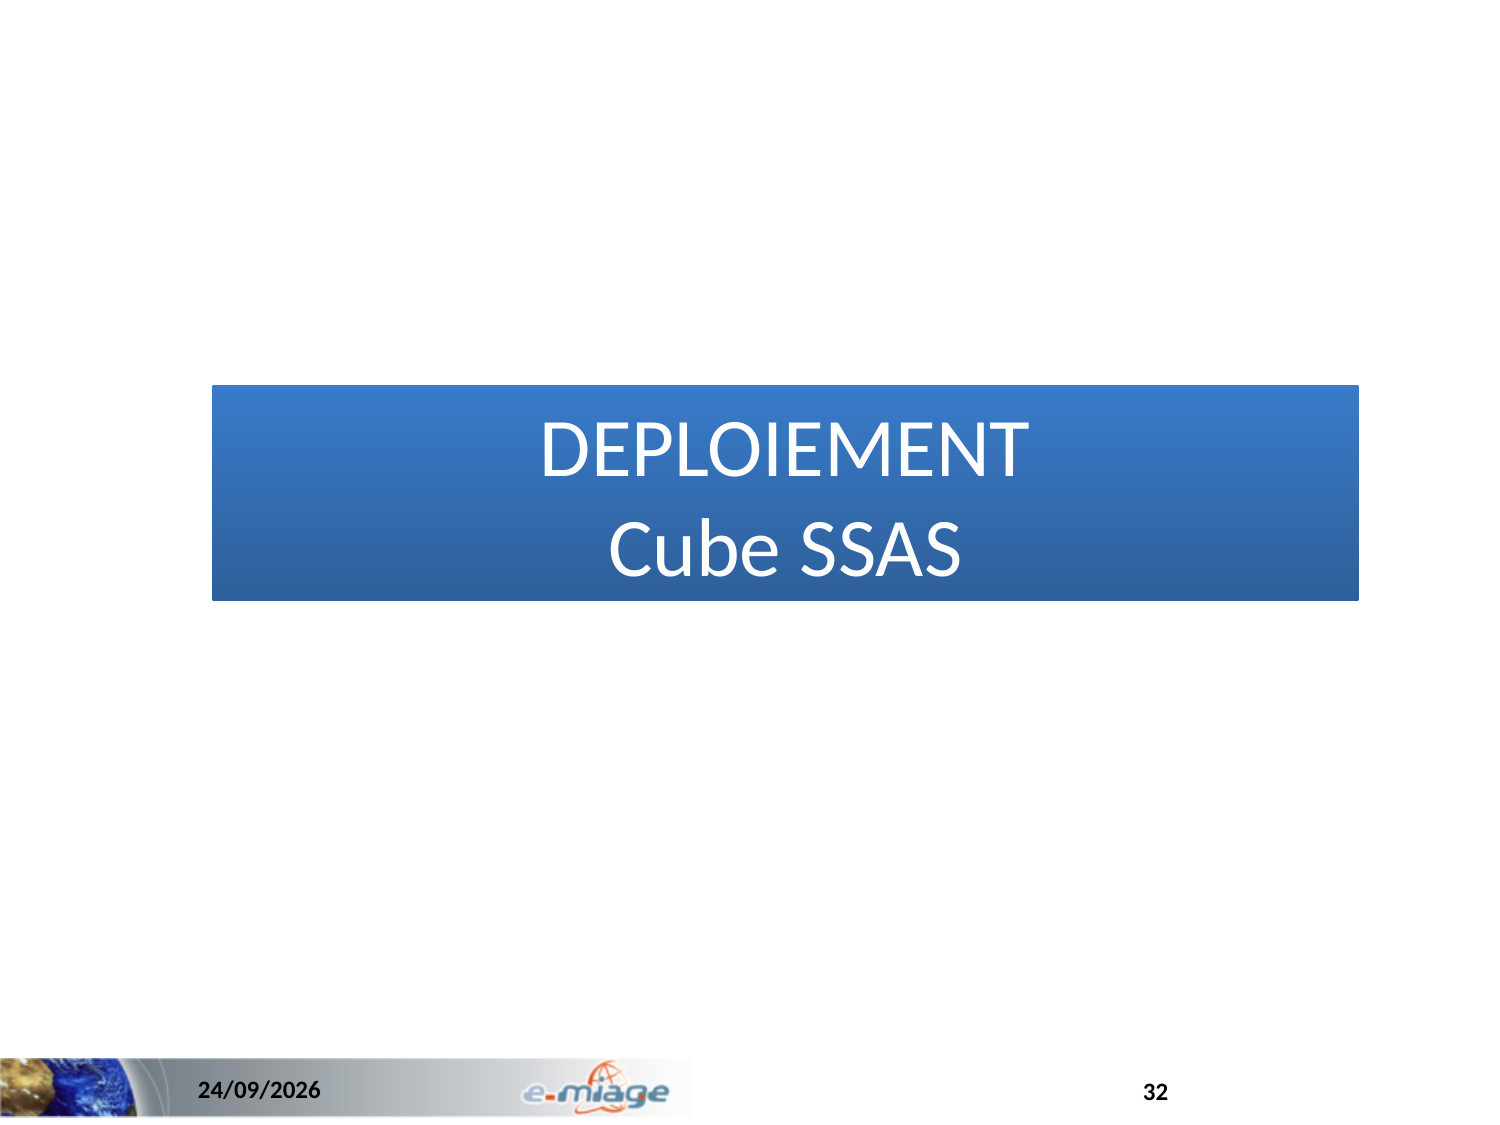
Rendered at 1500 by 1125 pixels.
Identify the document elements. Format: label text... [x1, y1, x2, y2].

text_box DEPLOIEMENT Cube SSAS [212, 385, 1359, 601]
picture [0, 1058, 691, 1118]
